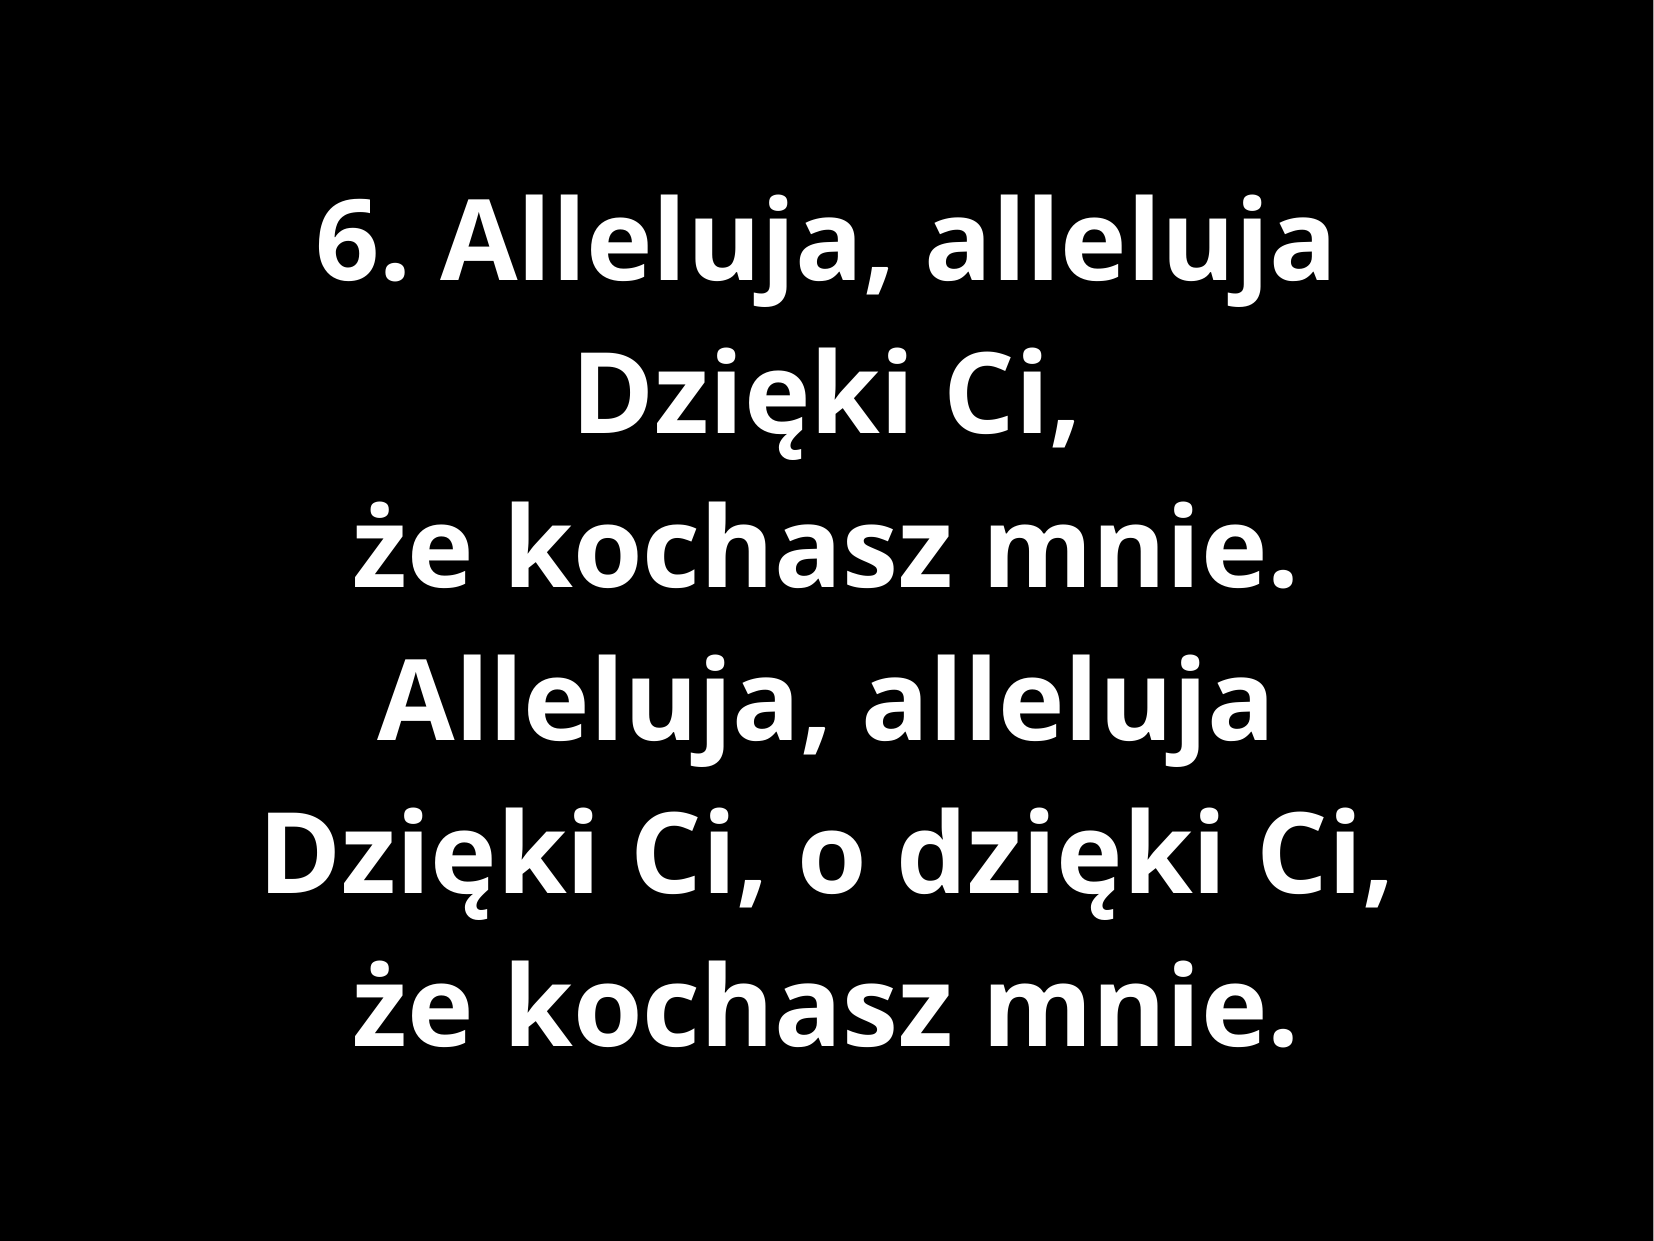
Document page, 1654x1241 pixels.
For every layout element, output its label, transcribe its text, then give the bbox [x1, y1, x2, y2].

title 6. Alleluja, alleluja Dzięki Ci, że kochasz mnie. Alleluja, alleluja Dzięki Ci, o dzięki Ci, że kochasz mnie. [0, 0, 1654, 1241]
